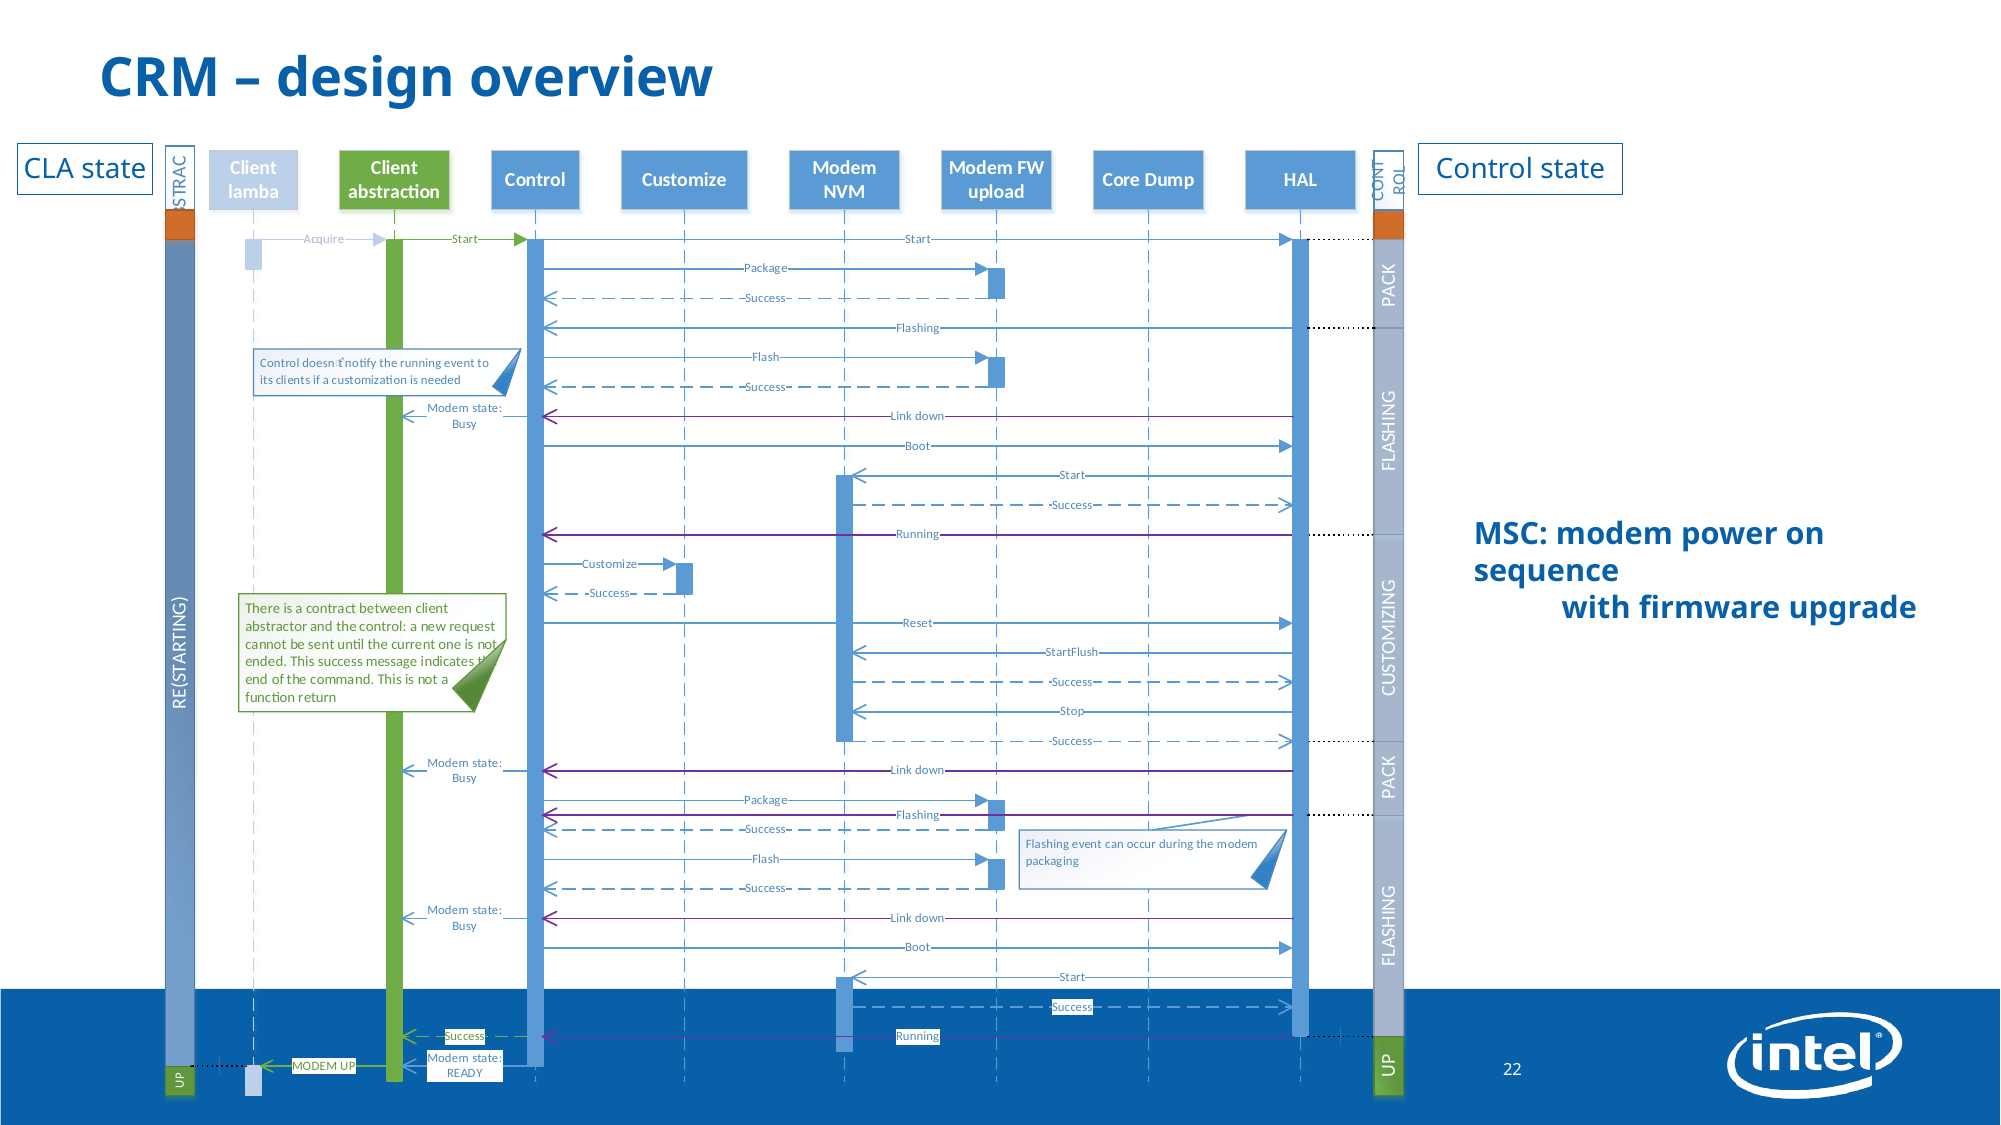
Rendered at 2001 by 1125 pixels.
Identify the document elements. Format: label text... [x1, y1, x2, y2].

text_box Control state [1418, 143, 1623, 195]
picture [1725, 1011, 1904, 1059]
text_box MSC: modem power on sequence with firmware upgrade [1458, 506, 1980, 632]
picture [158, 143, 1420, 1105]
title CRM – design overview [99, 41, 1900, 232]
slide_number <number> [1503, 1059, 1970, 1119]
text_box CLA state [17, 143, 153, 195]
